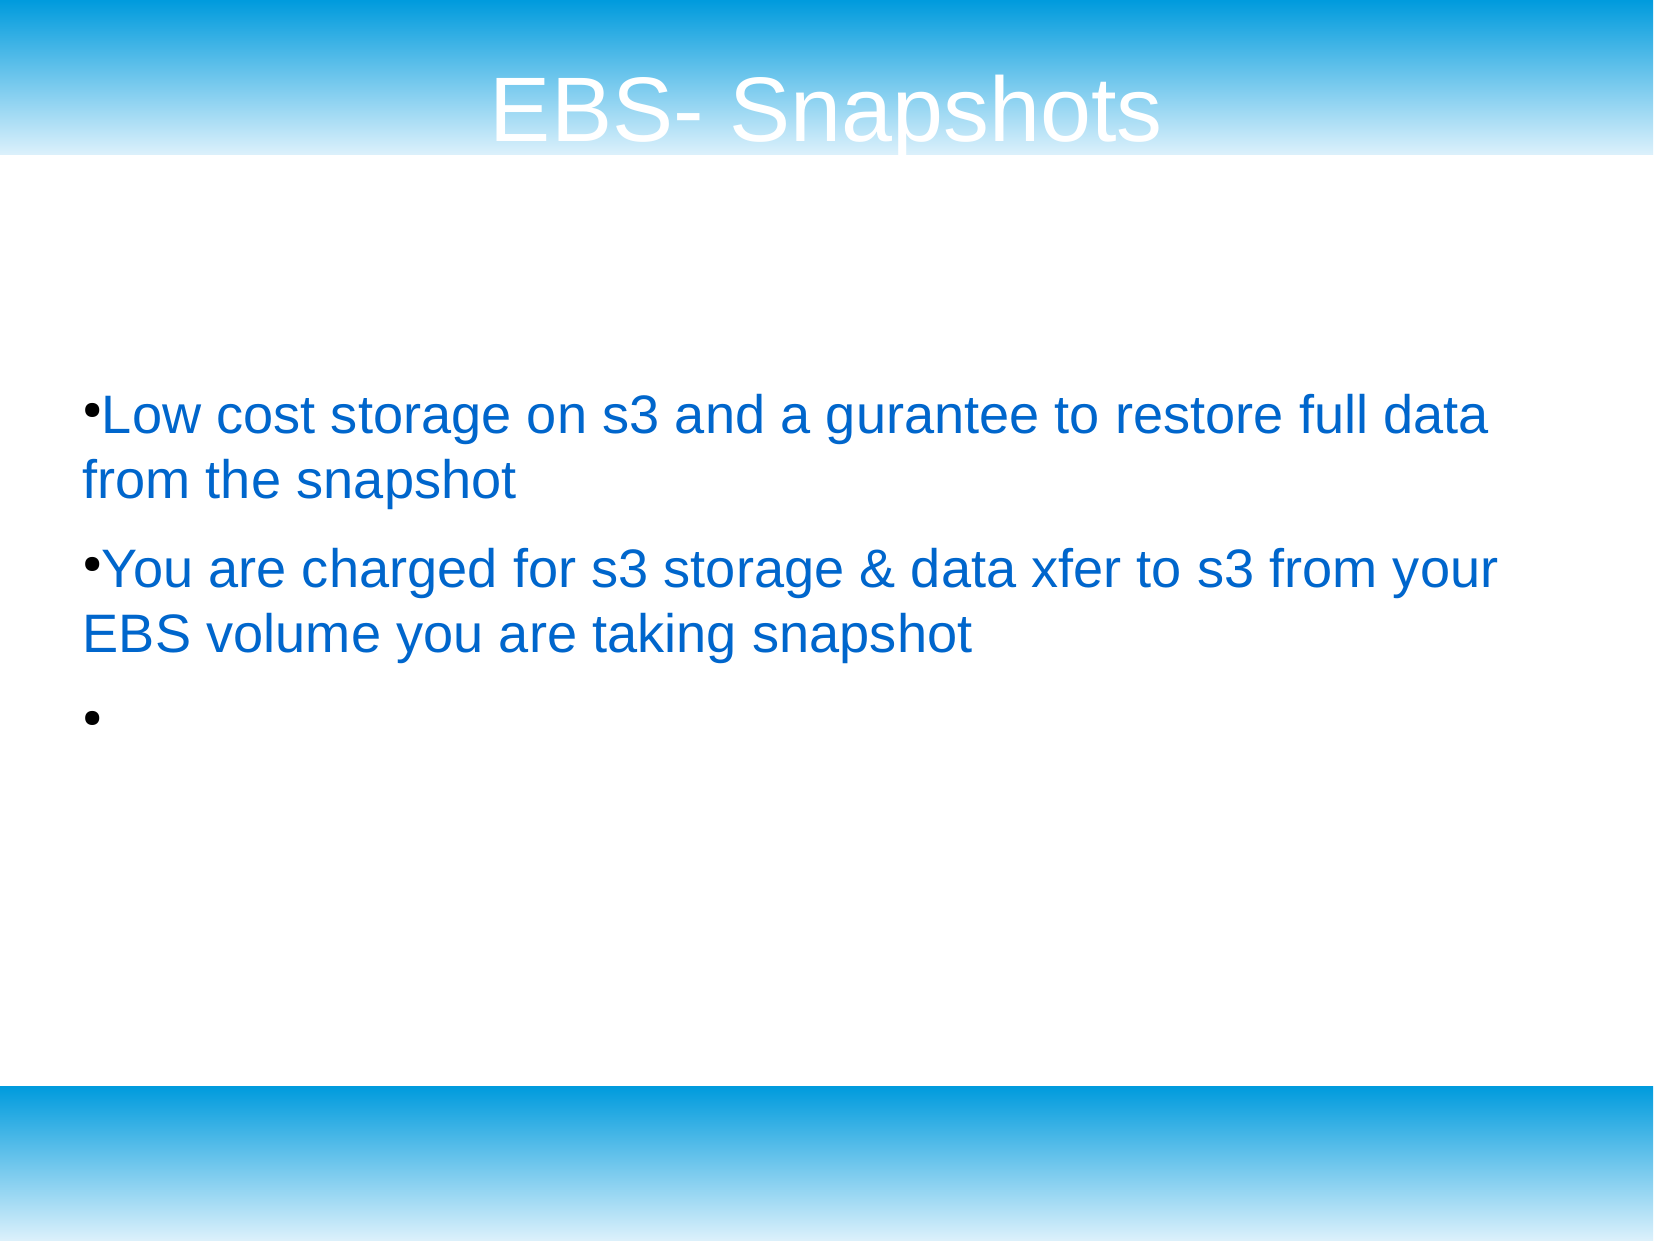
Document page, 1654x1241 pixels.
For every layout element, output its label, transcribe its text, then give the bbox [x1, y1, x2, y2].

title EBS- Snapshots [82, 49, 1571, 155]
list Low cost storage on s3 and a gurantee to restore full data from the snapshot You are charged for s3 storage & data xfer to s3 from your EBS volume you are taking snapshot [82, 290, 1571, 1010]
